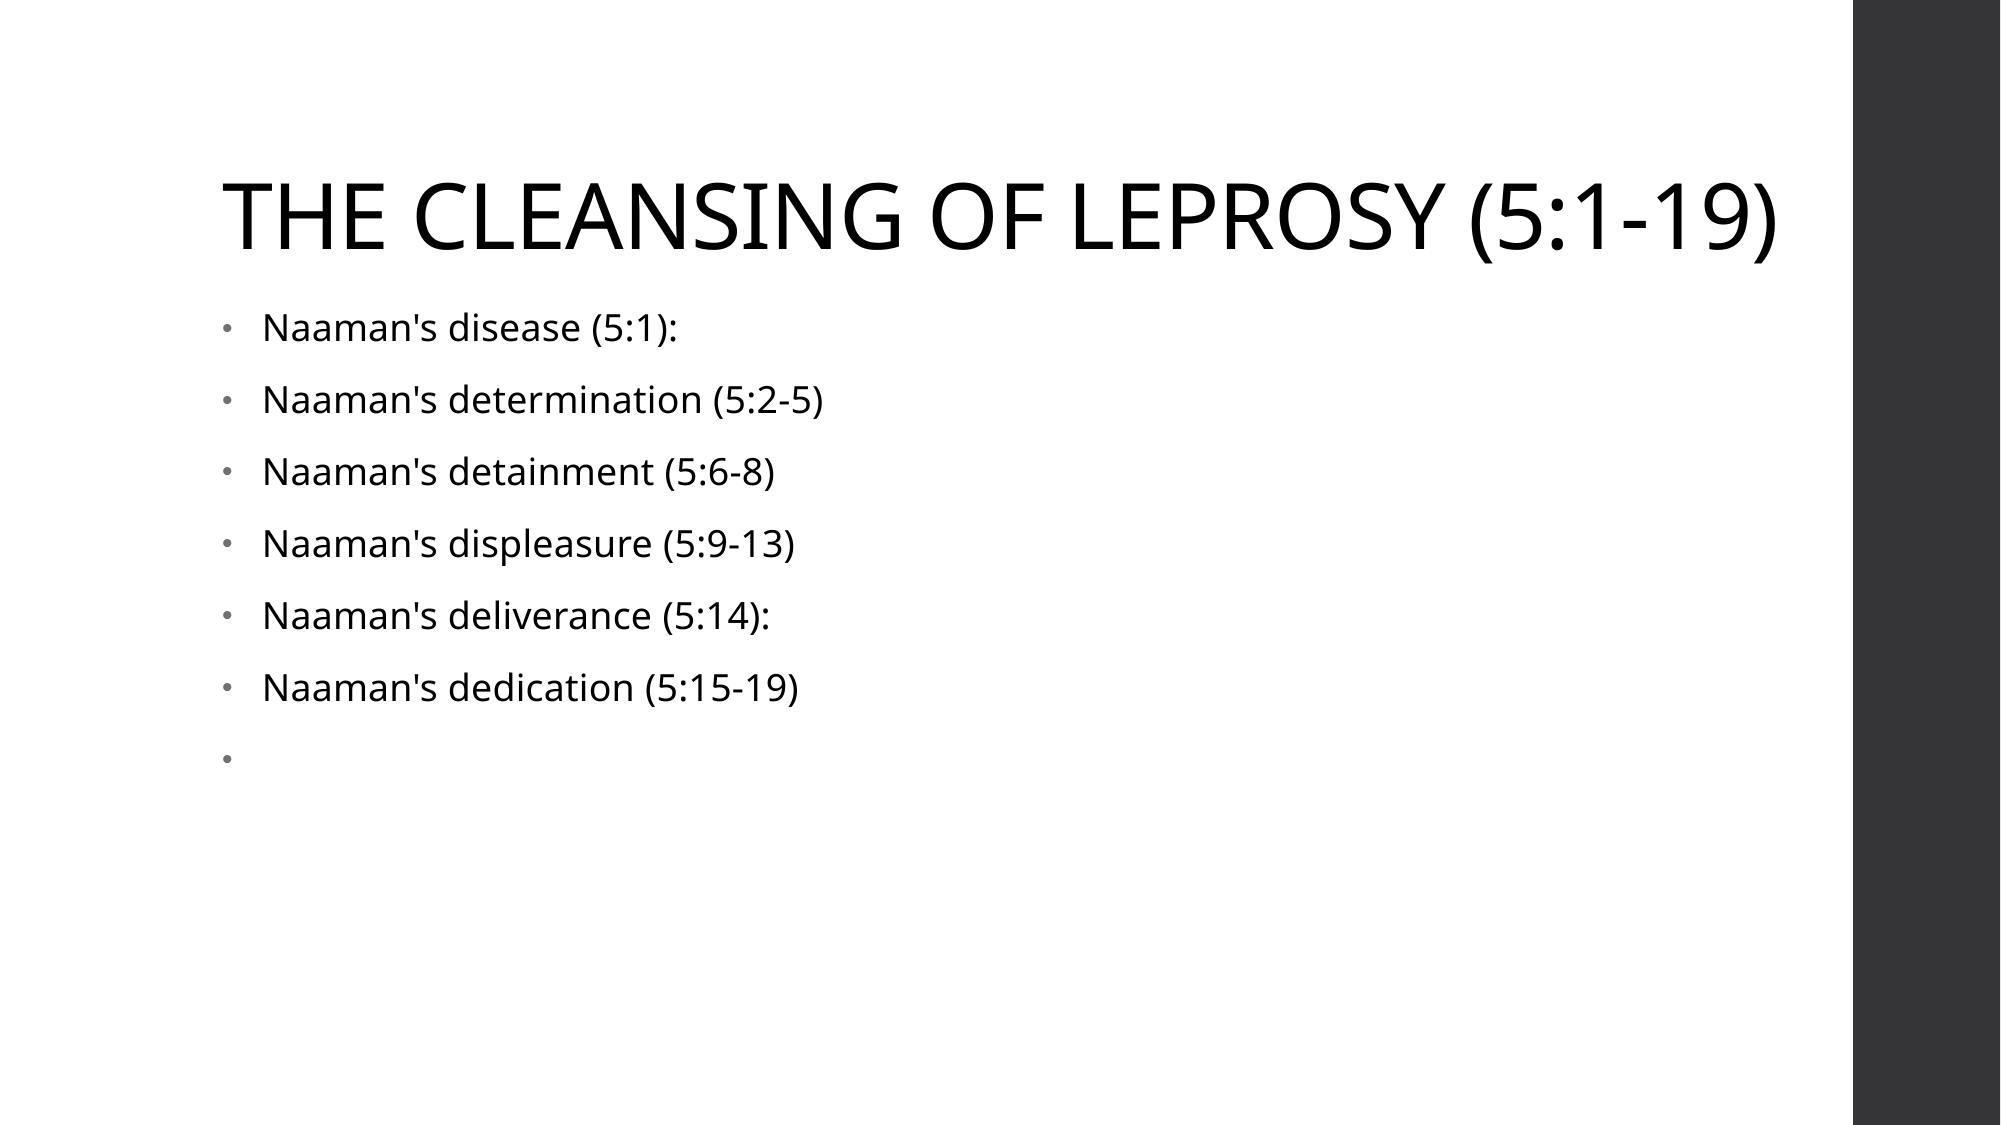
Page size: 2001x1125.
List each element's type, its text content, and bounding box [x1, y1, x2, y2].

title THE CLEANSING OF LEPROSY (5:1-19) [206, 60, 1797, 278]
list Naaman's disease (5:1): Naaman's determination (5:2-5) Naaman's detainment (5:6-8) Naaman's displeasure (5:9-13) Naaman's deliverance (5:14): Naaman's dedication (5:15-19) [206, 299, 1617, 1014]
